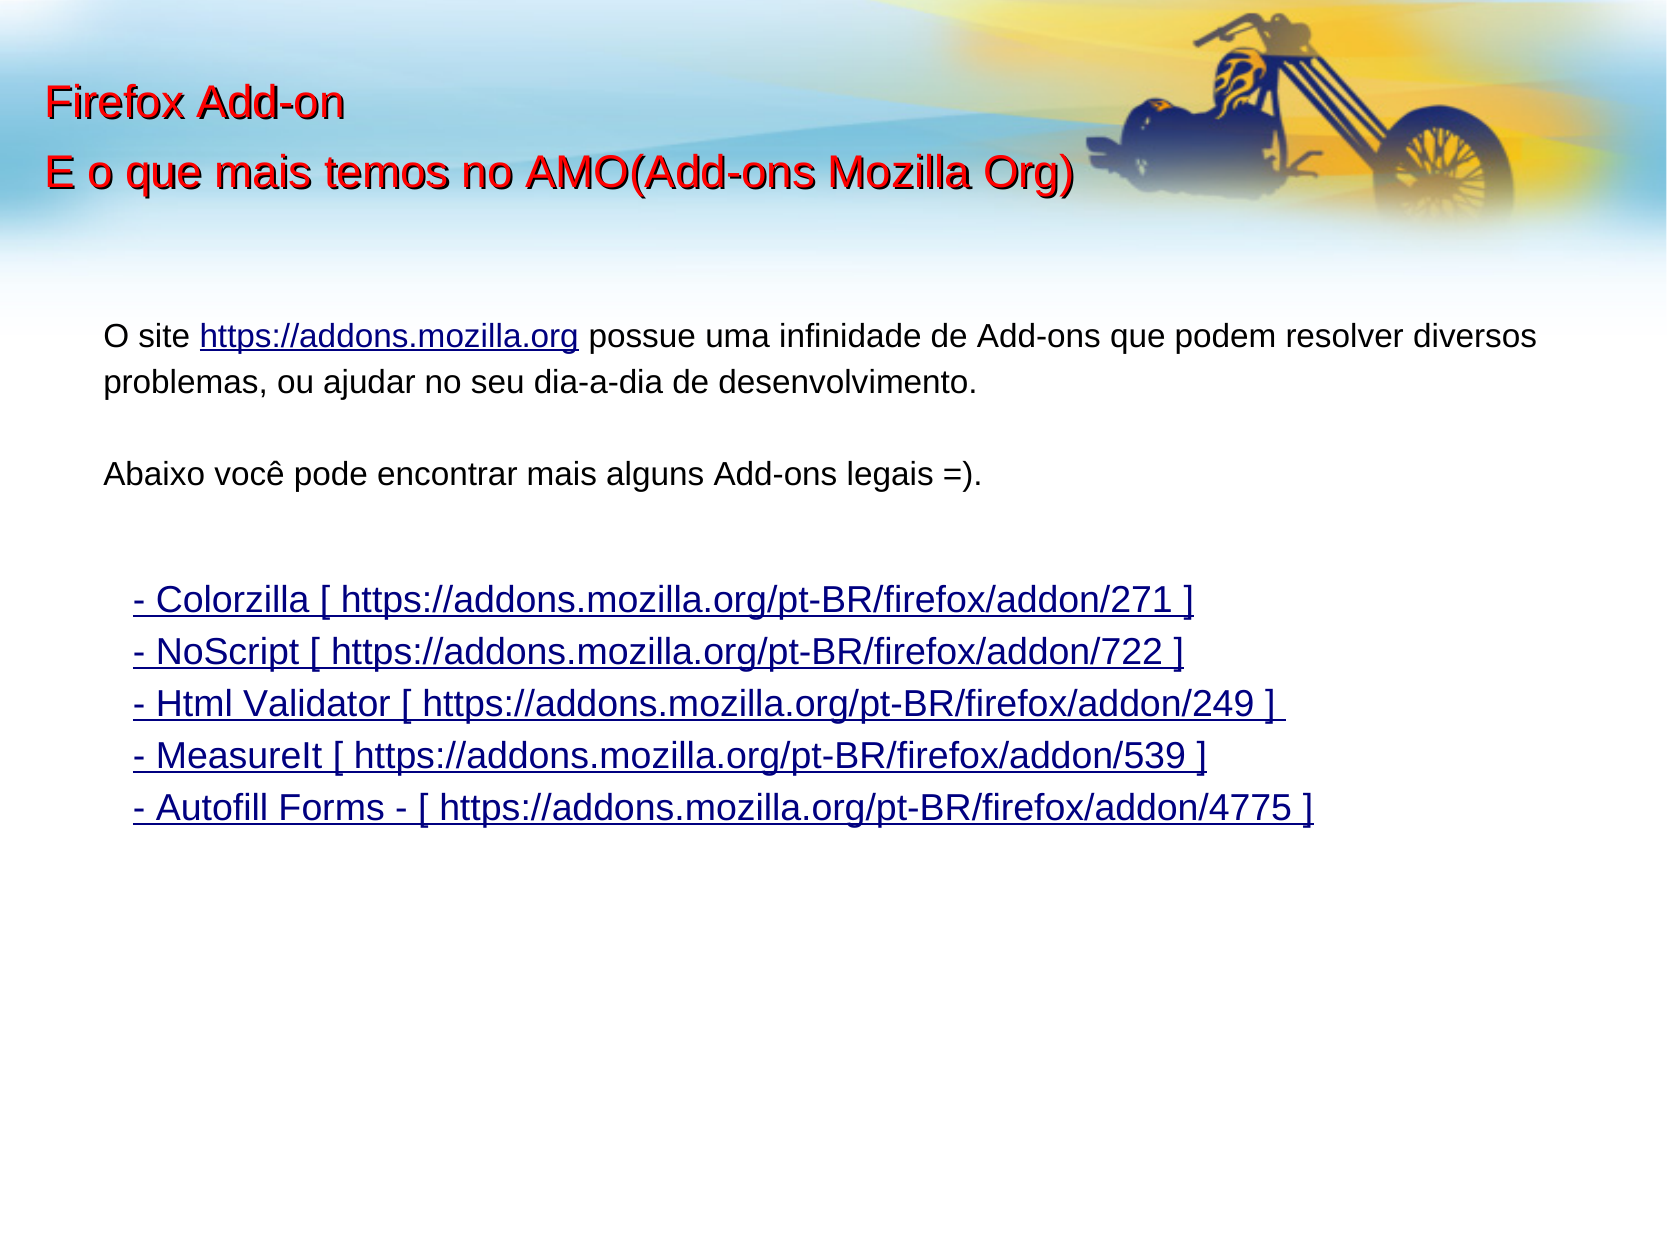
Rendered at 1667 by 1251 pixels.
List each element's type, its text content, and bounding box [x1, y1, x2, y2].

text_box O site https://addons.mozilla.org possue uma infinidade de Add-ons que podem resolver diversos problemas, ou ajudar no seu dia-a-dia de desenvolvimento. Abaixo você pode encontrar mais alguns Add-ons legais =). [88, 301, 1595, 514]
text_box Firefox Add-on E o que mais temos no AMO(Add-ons Mozilla Org)‏ [29, 59, 1418, 207]
text_box - Colorzilla [ https://addons.mozilla.org/pt-BR/firefox/addon/271 ] - NoScript [ https://addons.mozilla.org/pt-BR/firefox/addon/722 ] - Html Validator [ https://addons.mozilla.org/pt-BR/firefox/addon/249 ] - MeasureIt [ https://addons.mozilla.org/pt-BR/firefox/addon/539 ] - Autofill Forms - [ https://addons.mozilla.org/pt-BR/firefox/addon/4775 ] [118, 561, 1595, 1078]
picture [0, 0, 1667, 355]
